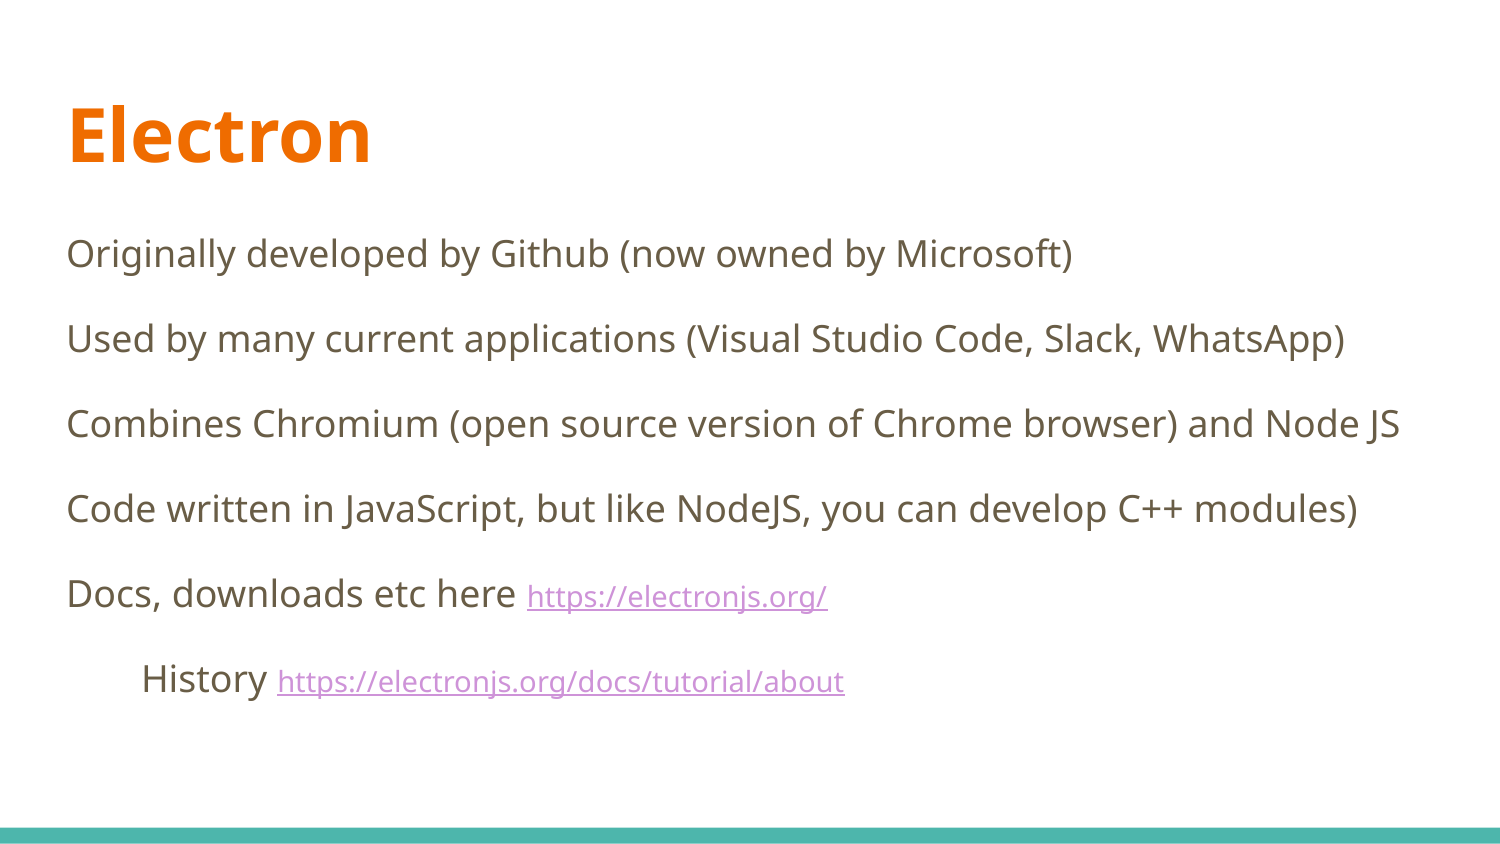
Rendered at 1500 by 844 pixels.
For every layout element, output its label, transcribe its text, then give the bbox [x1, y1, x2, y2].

title Electron [51, 72, 1449, 189]
list Originally developed by Github (now owned by Microsoft) Used by many current applications (Visual Studio Code, Slack, WhatsApp) Combines Chromium (open source version of Chrome browser) and Node JS Code written in JavaScript, but like NodeJS, you can develop C++ modules) Docs, downloads etc here https://electronjs.org/ History https://electronjs.org/docs/tutorial/about [51, 207, 1449, 750]
